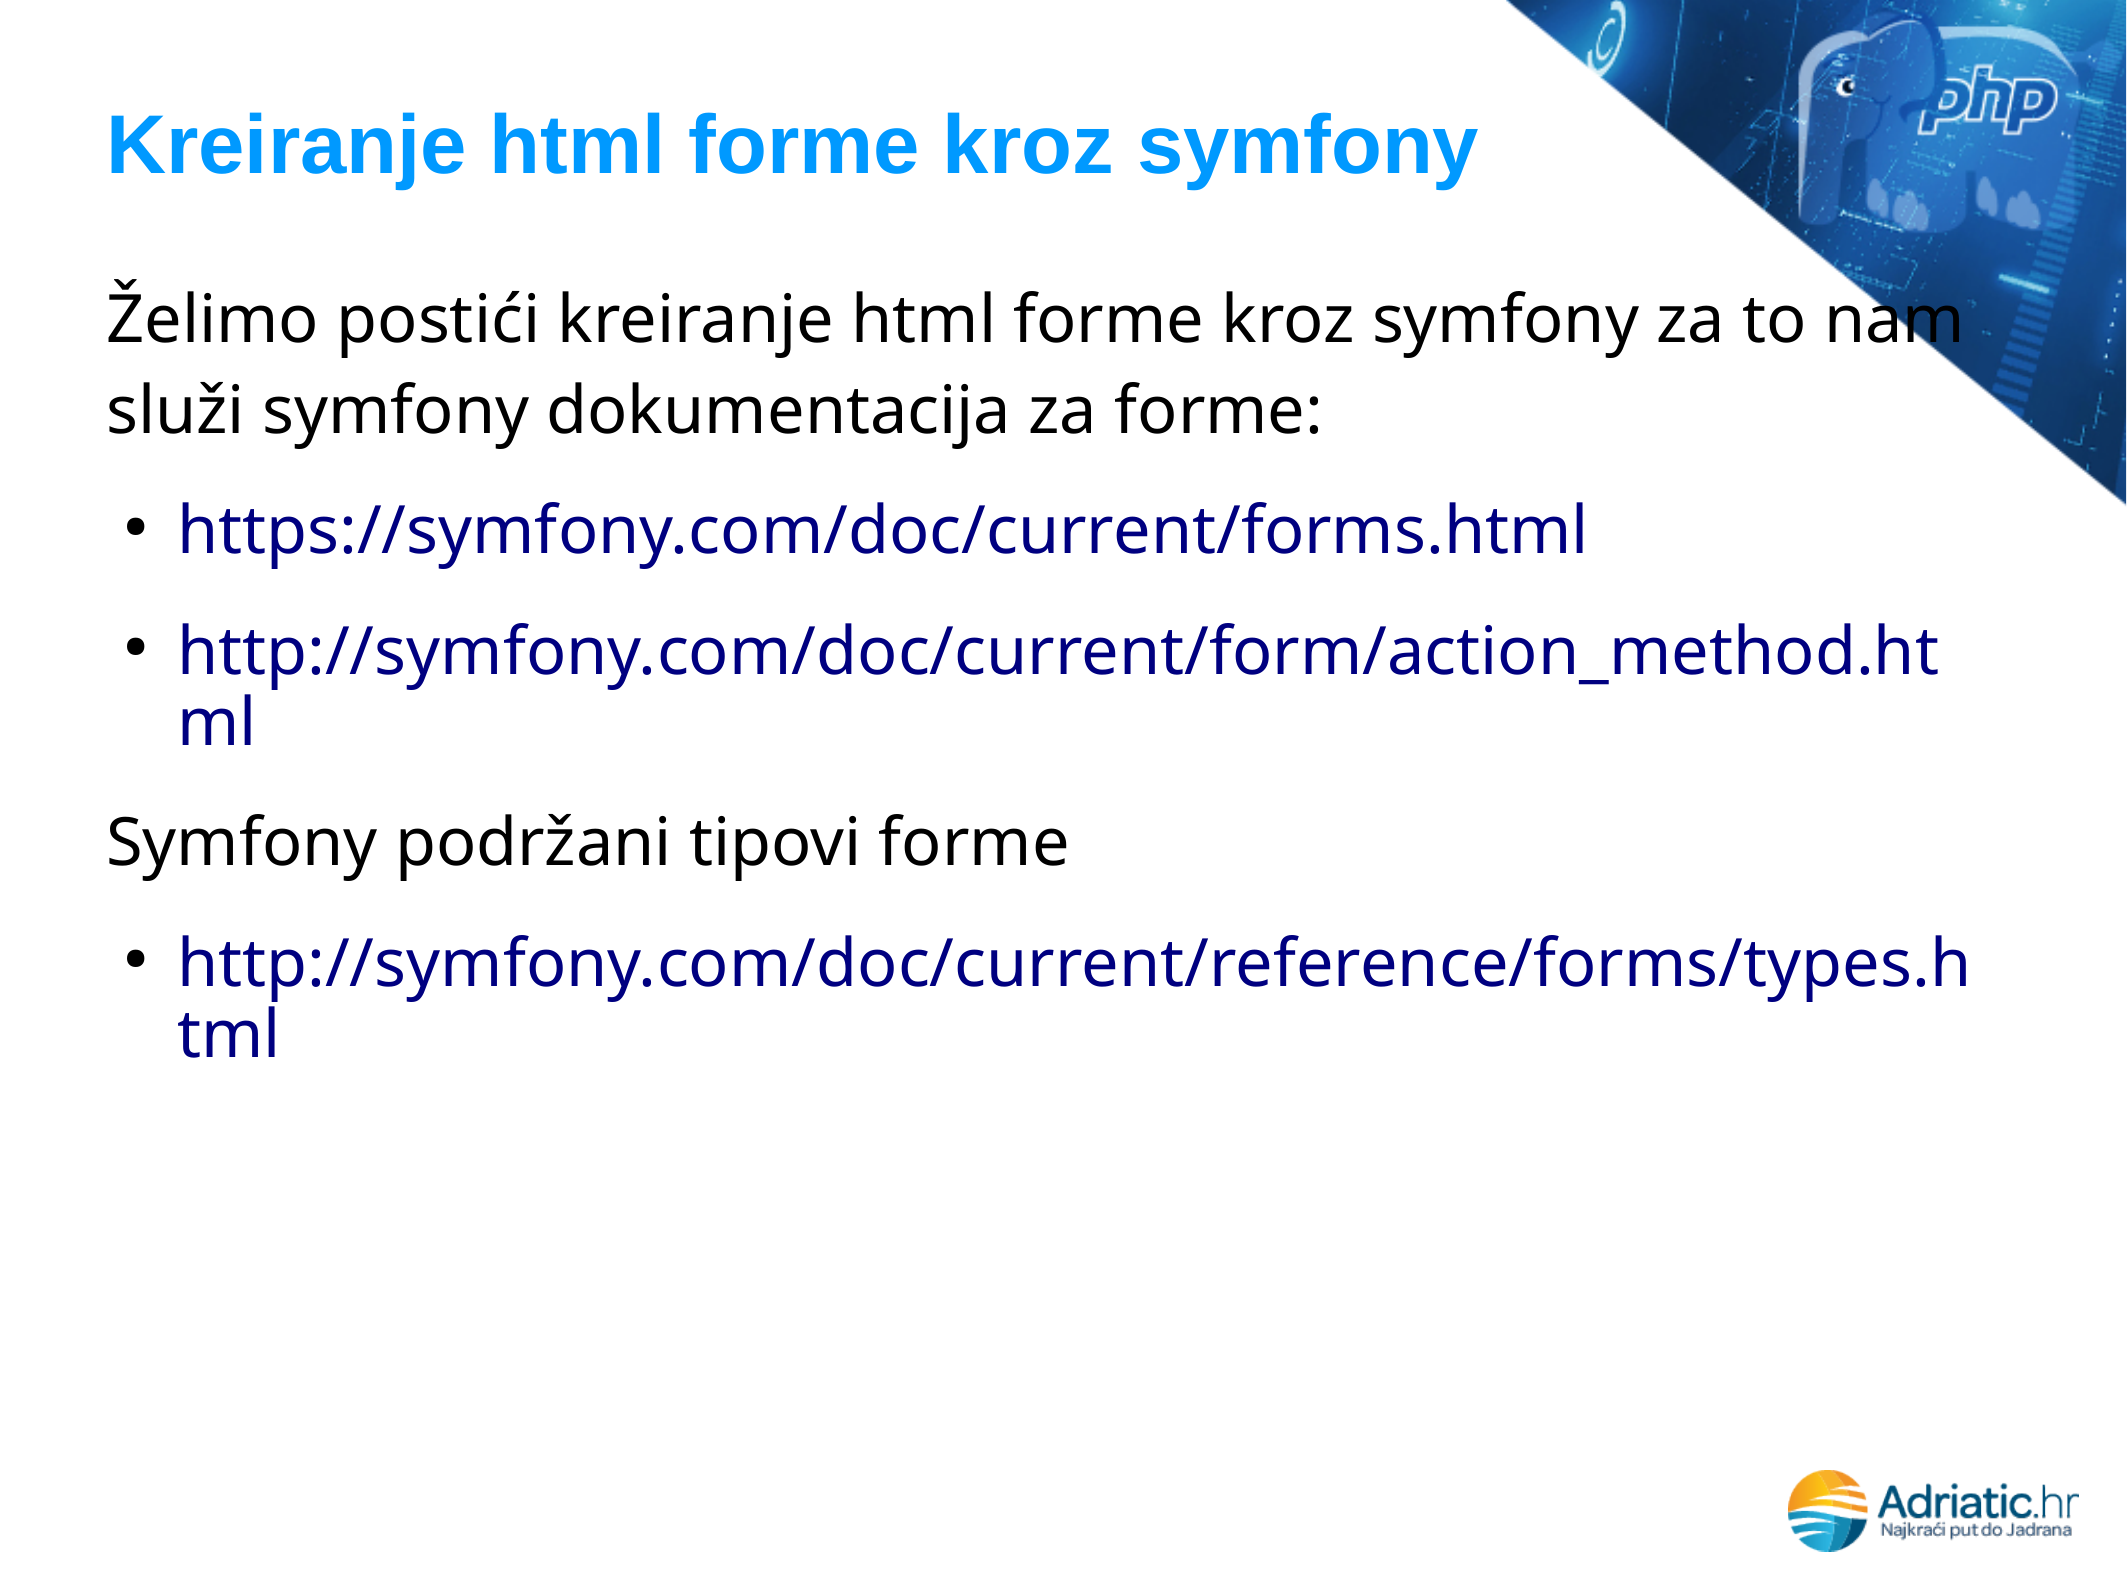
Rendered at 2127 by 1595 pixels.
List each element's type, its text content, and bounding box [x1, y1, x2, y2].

picture [1788, 1470, 2079, 1552]
title Kreiranje html forme kroz symfony [106, 70, 1630, 219]
picture [1505, 0, 2127, 625]
list Želimo postići kreiranje html forme kroz symfony za to nam služi symfony dokumentacija za forme: https://symfony.com/doc/current/forms.html http://symfony.com/doc/current/form/action_method.html Symfony podržani tipovi forme http://symfony.com/doc/current/reference/forms/types.html [106, 271, 1985, 1453]
